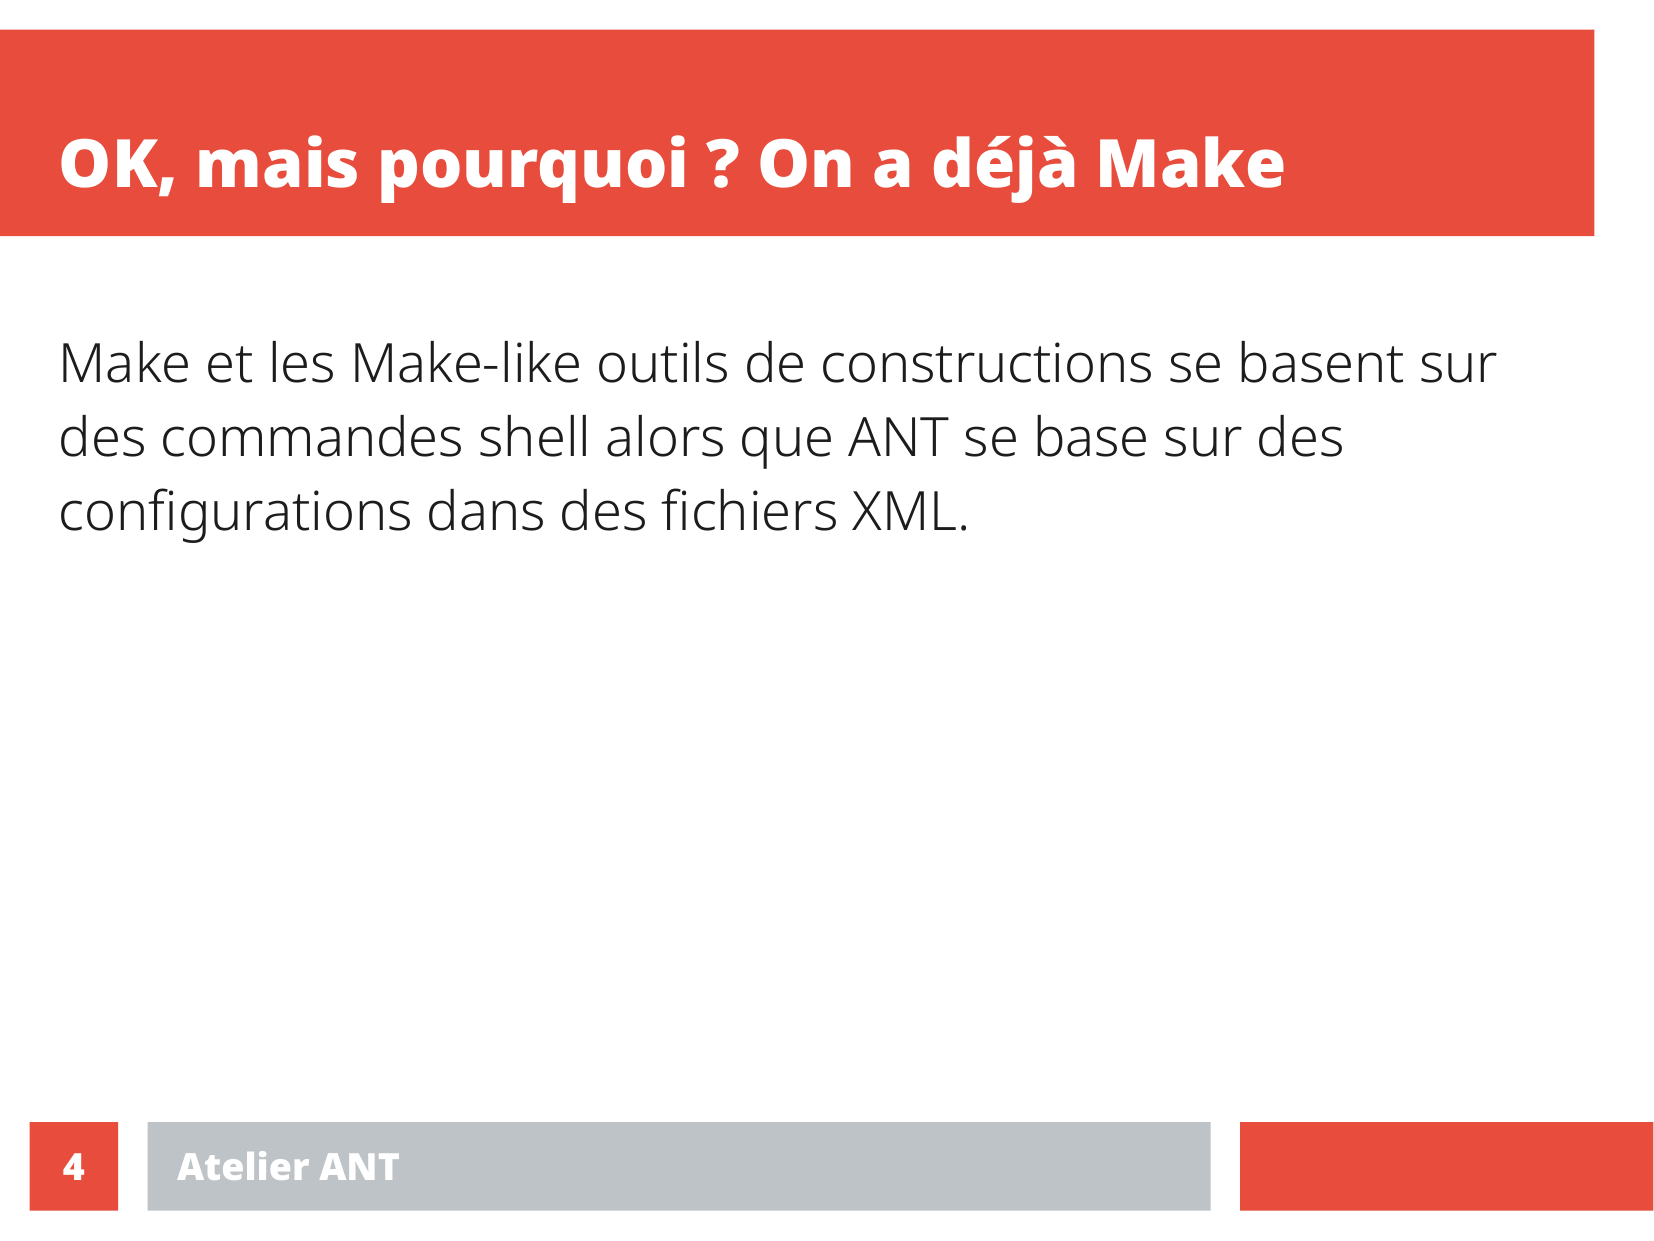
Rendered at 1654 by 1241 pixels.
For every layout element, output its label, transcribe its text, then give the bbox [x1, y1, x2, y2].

title OK, mais pourquoi ? On a déjà Make [59, 59, 1595, 207]
subtitle Make et les Make-like outils de constructions se basent sur des commandes shell alors que ANT se base sur des configurations dans des fichiers XML. [59, 324, 1565, 1093]
